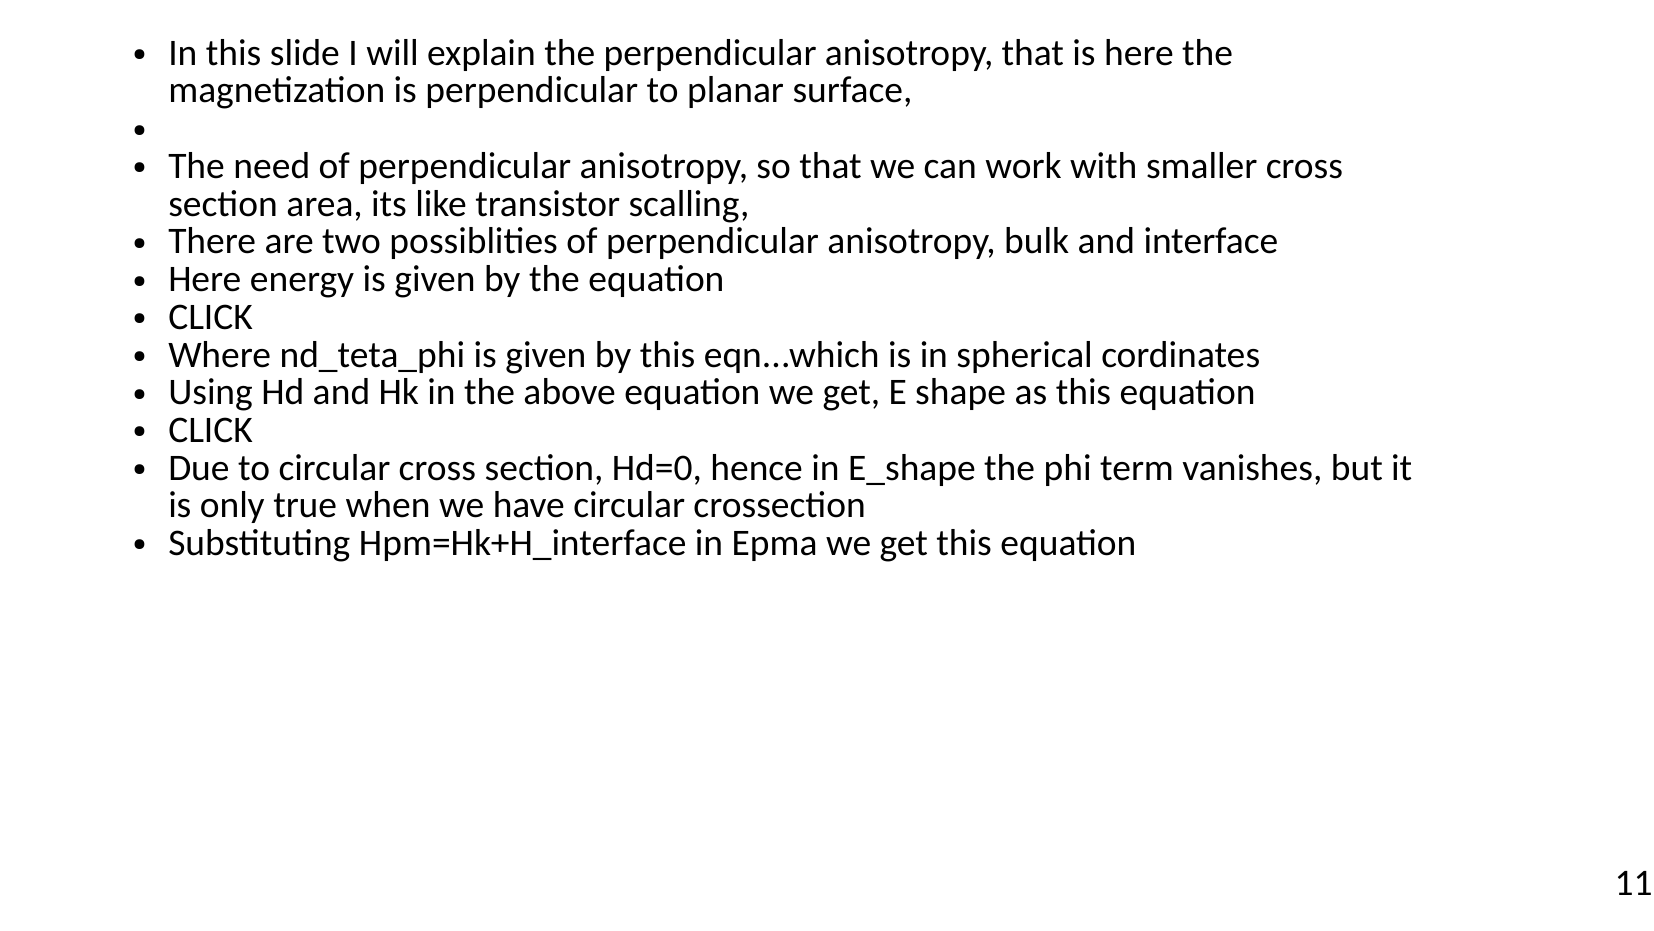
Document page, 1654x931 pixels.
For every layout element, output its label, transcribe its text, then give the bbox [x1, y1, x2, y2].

text_box <number> [1479, 860, 1654, 931]
text_box In this slide I will explain the perpendicular anisotropy, that is here the magnetization is perpendicular to planar surface, The need of perpendicular anisotropy, so that we can work with smaller cross section area, its like transistor scalling, There are two possiblities of perpendicular anisotropy, bulk and interface Here energy is given by the equation CLICK Where nd_teta_phi is given by this eqn...which is in spherical cordinates Using Hd and Hk in the above equation we get, E shape as this equation CLICK Due to circular cross section, Hd=0, hence in E_shape the phi term vanishes, but it is only true when we have circular crossection Substituting Hpm=Hk+H_interface in Epma we get this equation [118, 29, 1447, 573]
